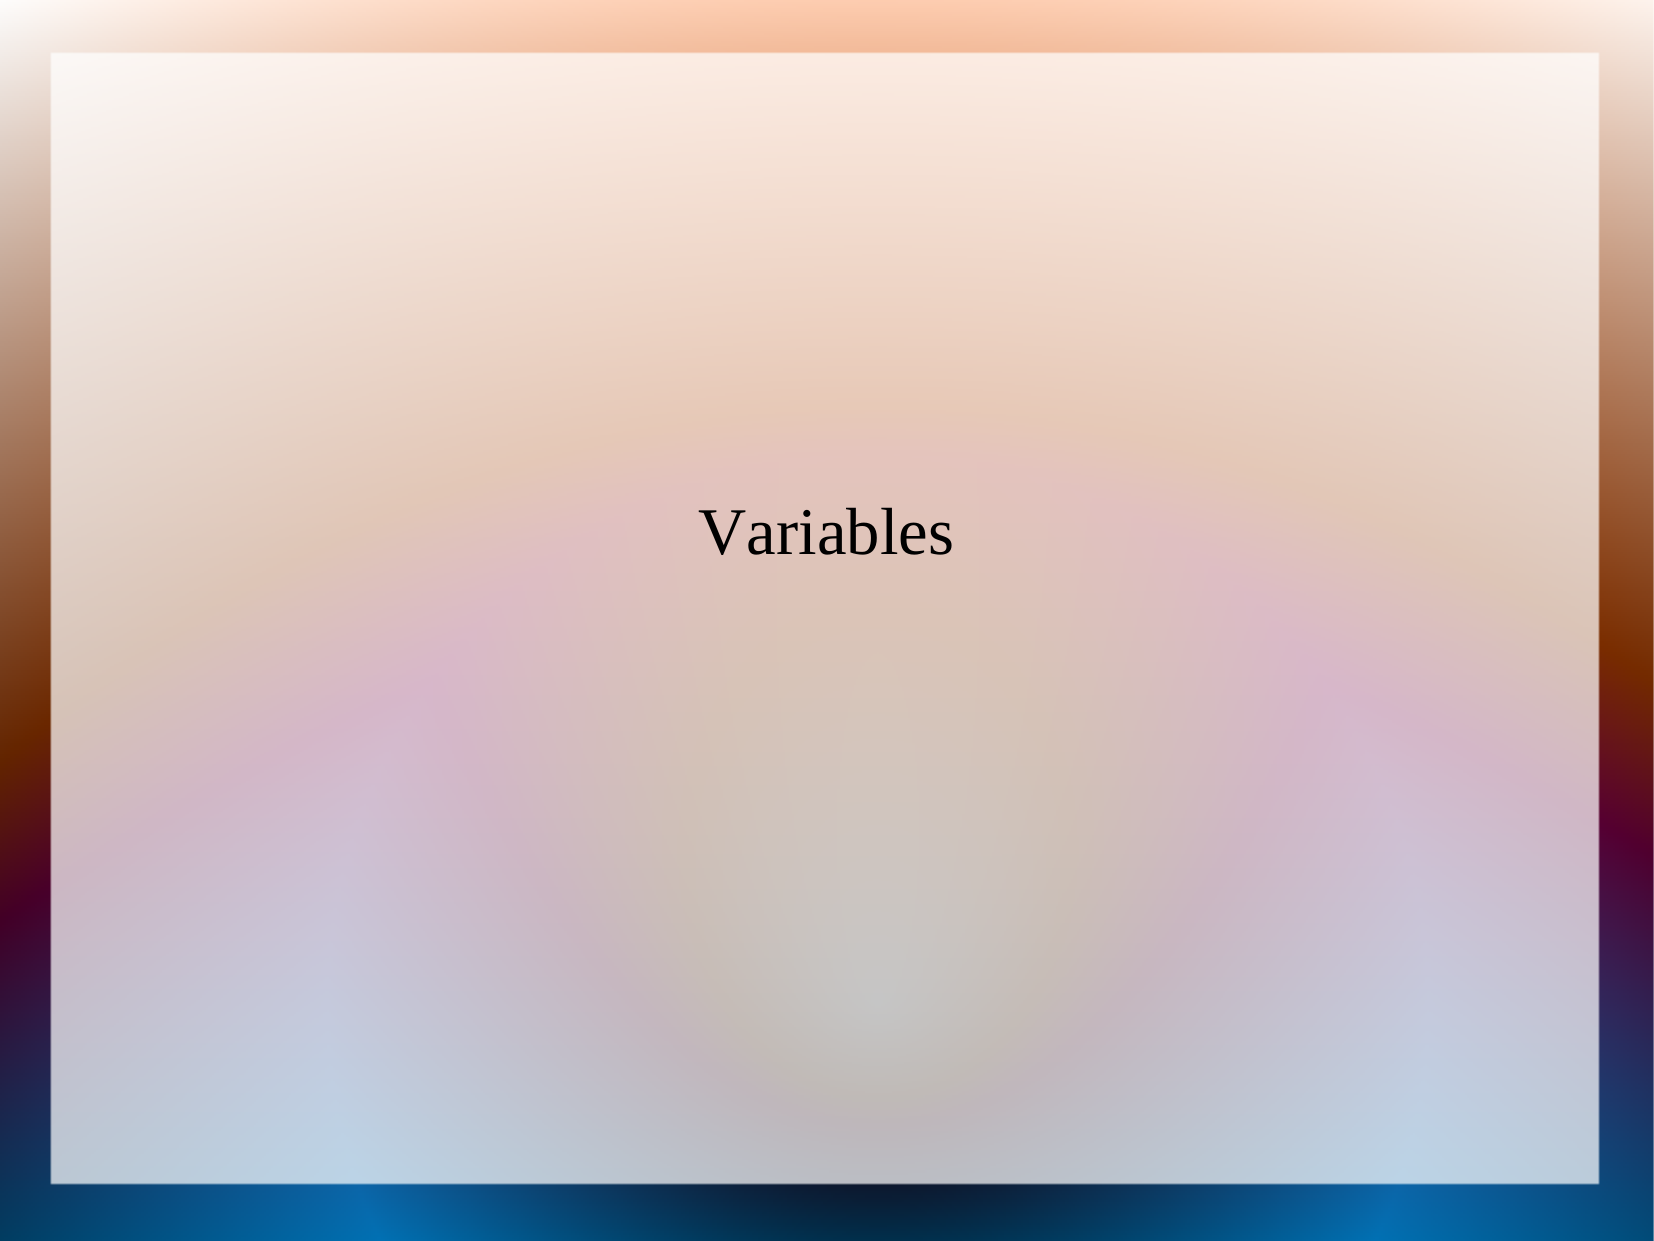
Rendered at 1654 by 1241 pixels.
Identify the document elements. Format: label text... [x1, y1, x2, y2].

picture [0, 0, 1654, 1241]
subtitle Variables [82, 55, 1571, 1010]
